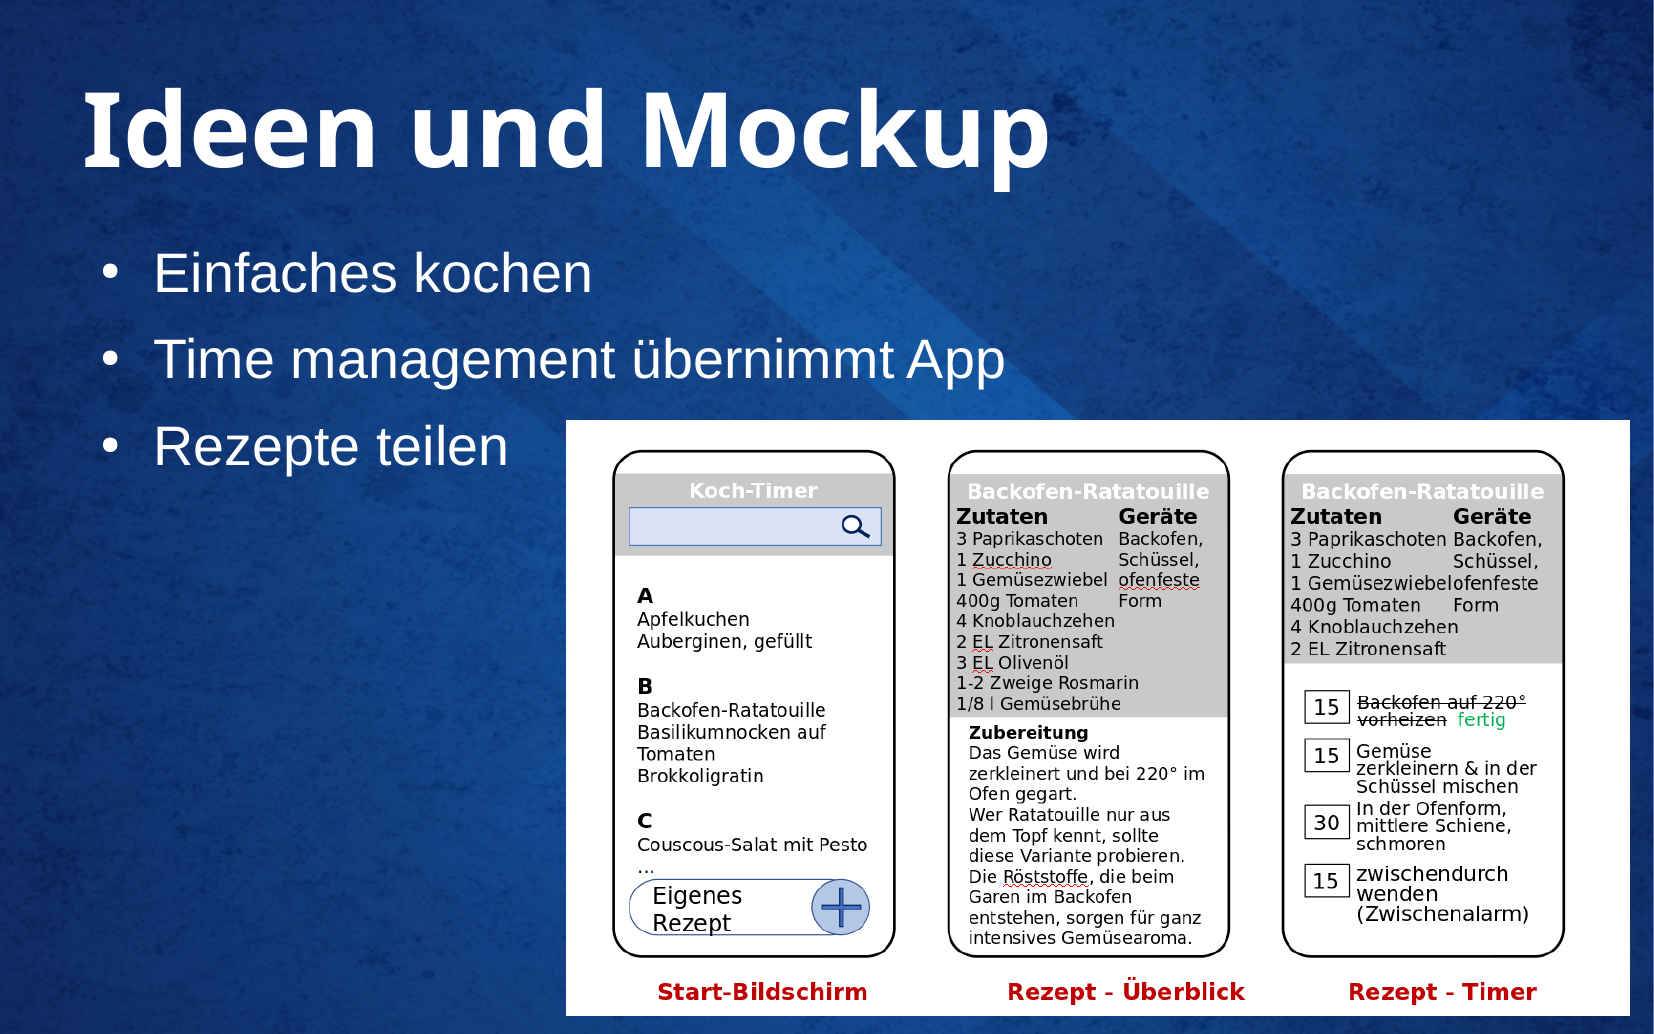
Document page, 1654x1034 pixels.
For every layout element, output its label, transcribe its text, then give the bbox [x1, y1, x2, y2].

list Einfaches kochen Time management übernimmt App Rezepte teilen [82, 241, 1538, 842]
title Ideen und Mockup [82, 41, 1571, 214]
picture [0, 0, 1654, 1034]
